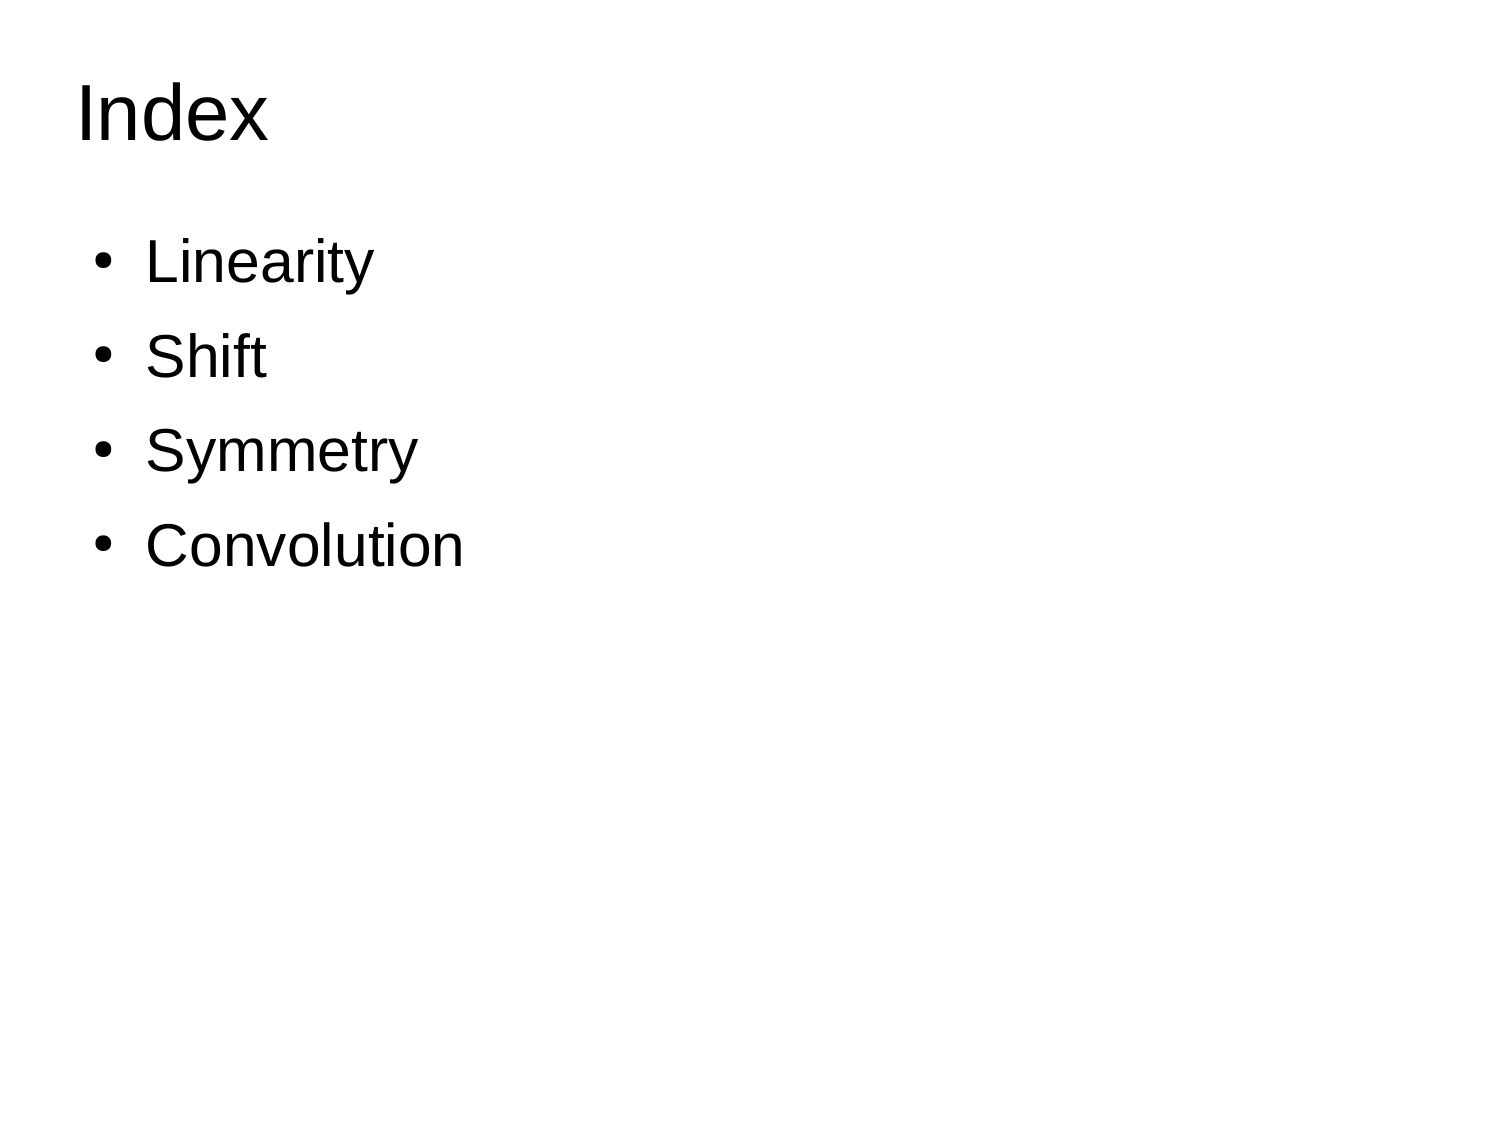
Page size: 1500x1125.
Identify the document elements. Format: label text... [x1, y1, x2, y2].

title Index [75, 44, 1425, 180]
list Linearity Shift Symmetry Convolution [75, 227, 1441, 676]
